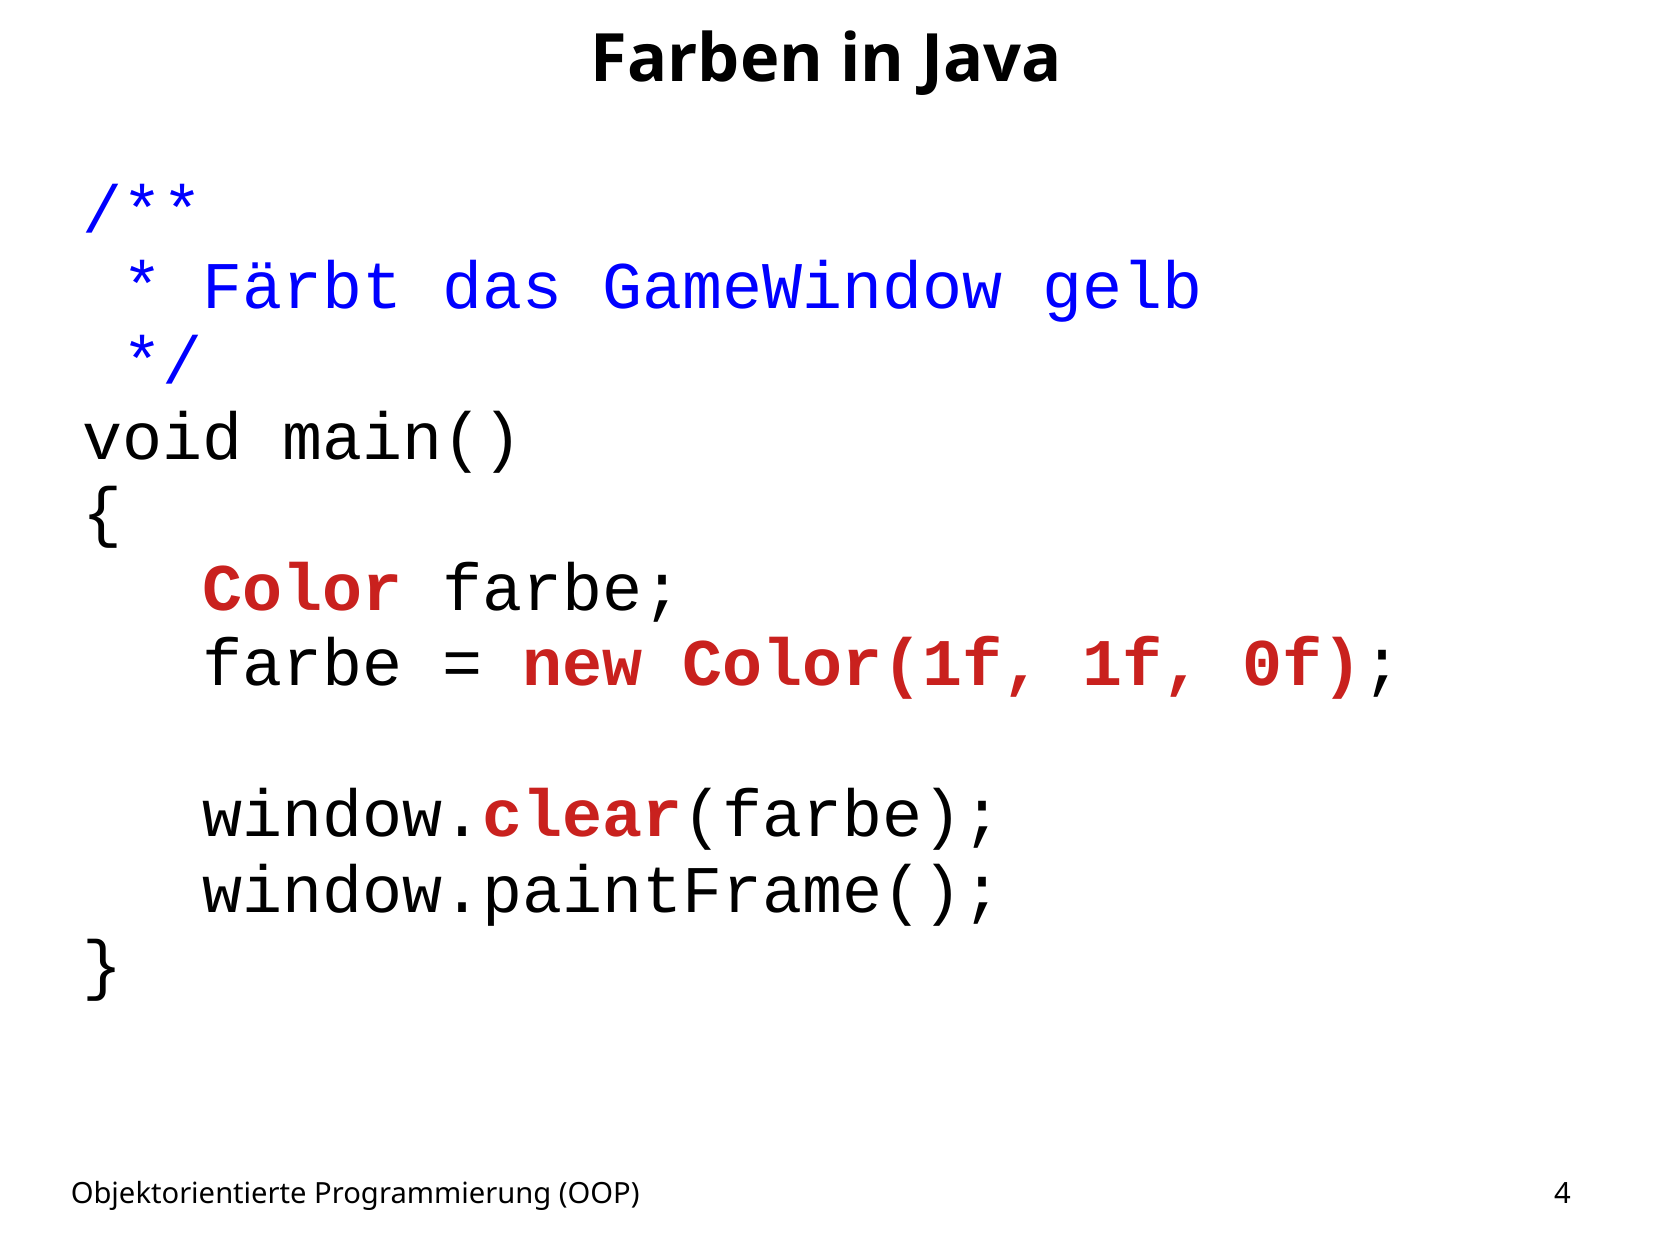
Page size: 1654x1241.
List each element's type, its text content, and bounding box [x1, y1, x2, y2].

title Farben in Java [0, 5, 1654, 107]
list /** * Färbt das GameWindow gelb */ void main() { Color farbe; farbe = new Color(1f, 1f, 0f); window.clear(farbe); window.paintFrame(); } [82, 177, 1571, 1146]
